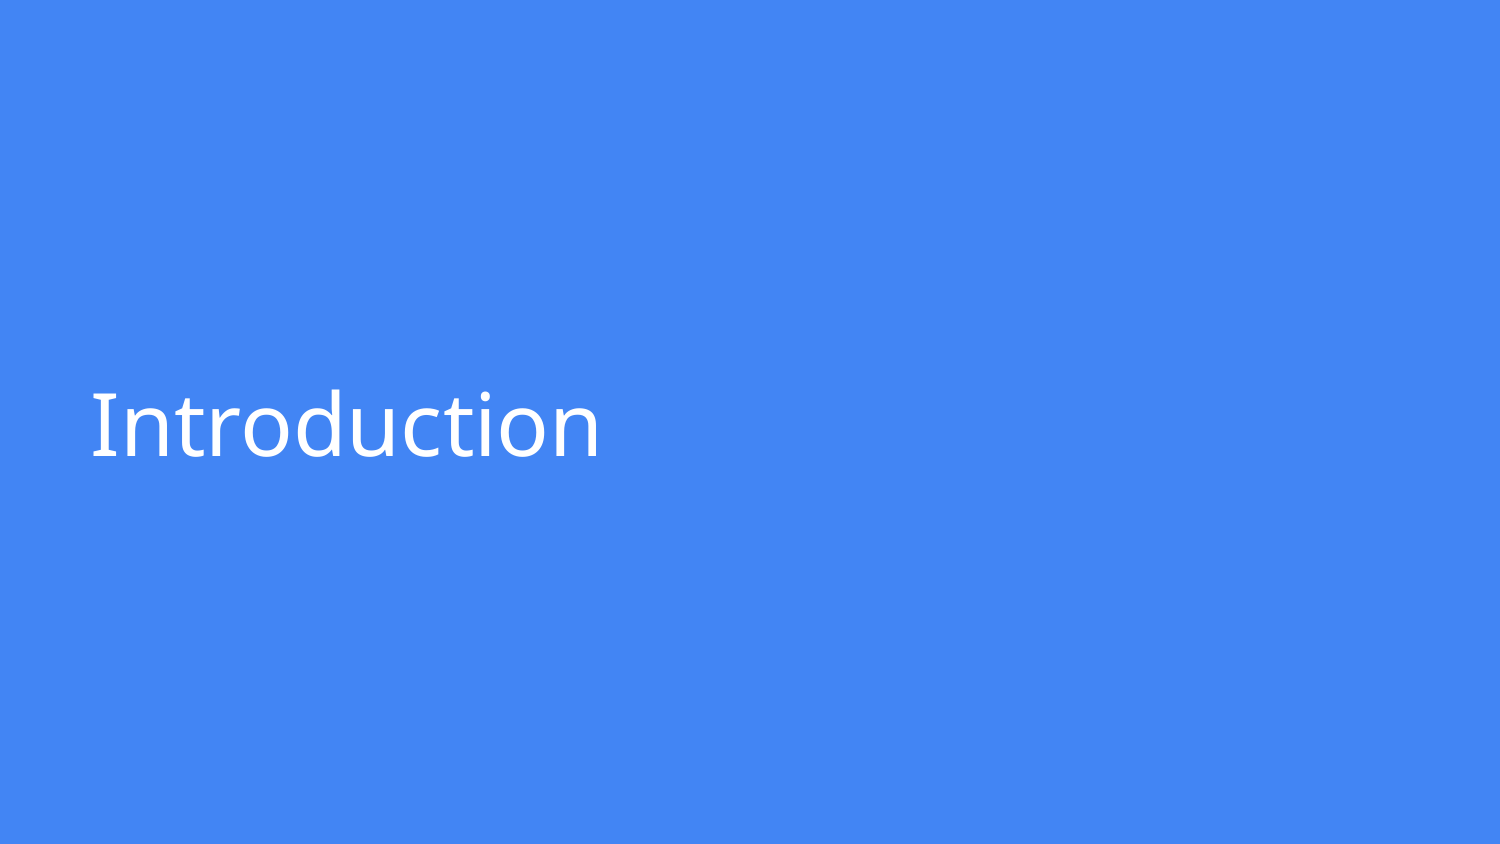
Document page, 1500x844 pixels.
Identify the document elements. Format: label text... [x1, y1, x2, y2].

title Introduction [75, 338, 1425, 505]
